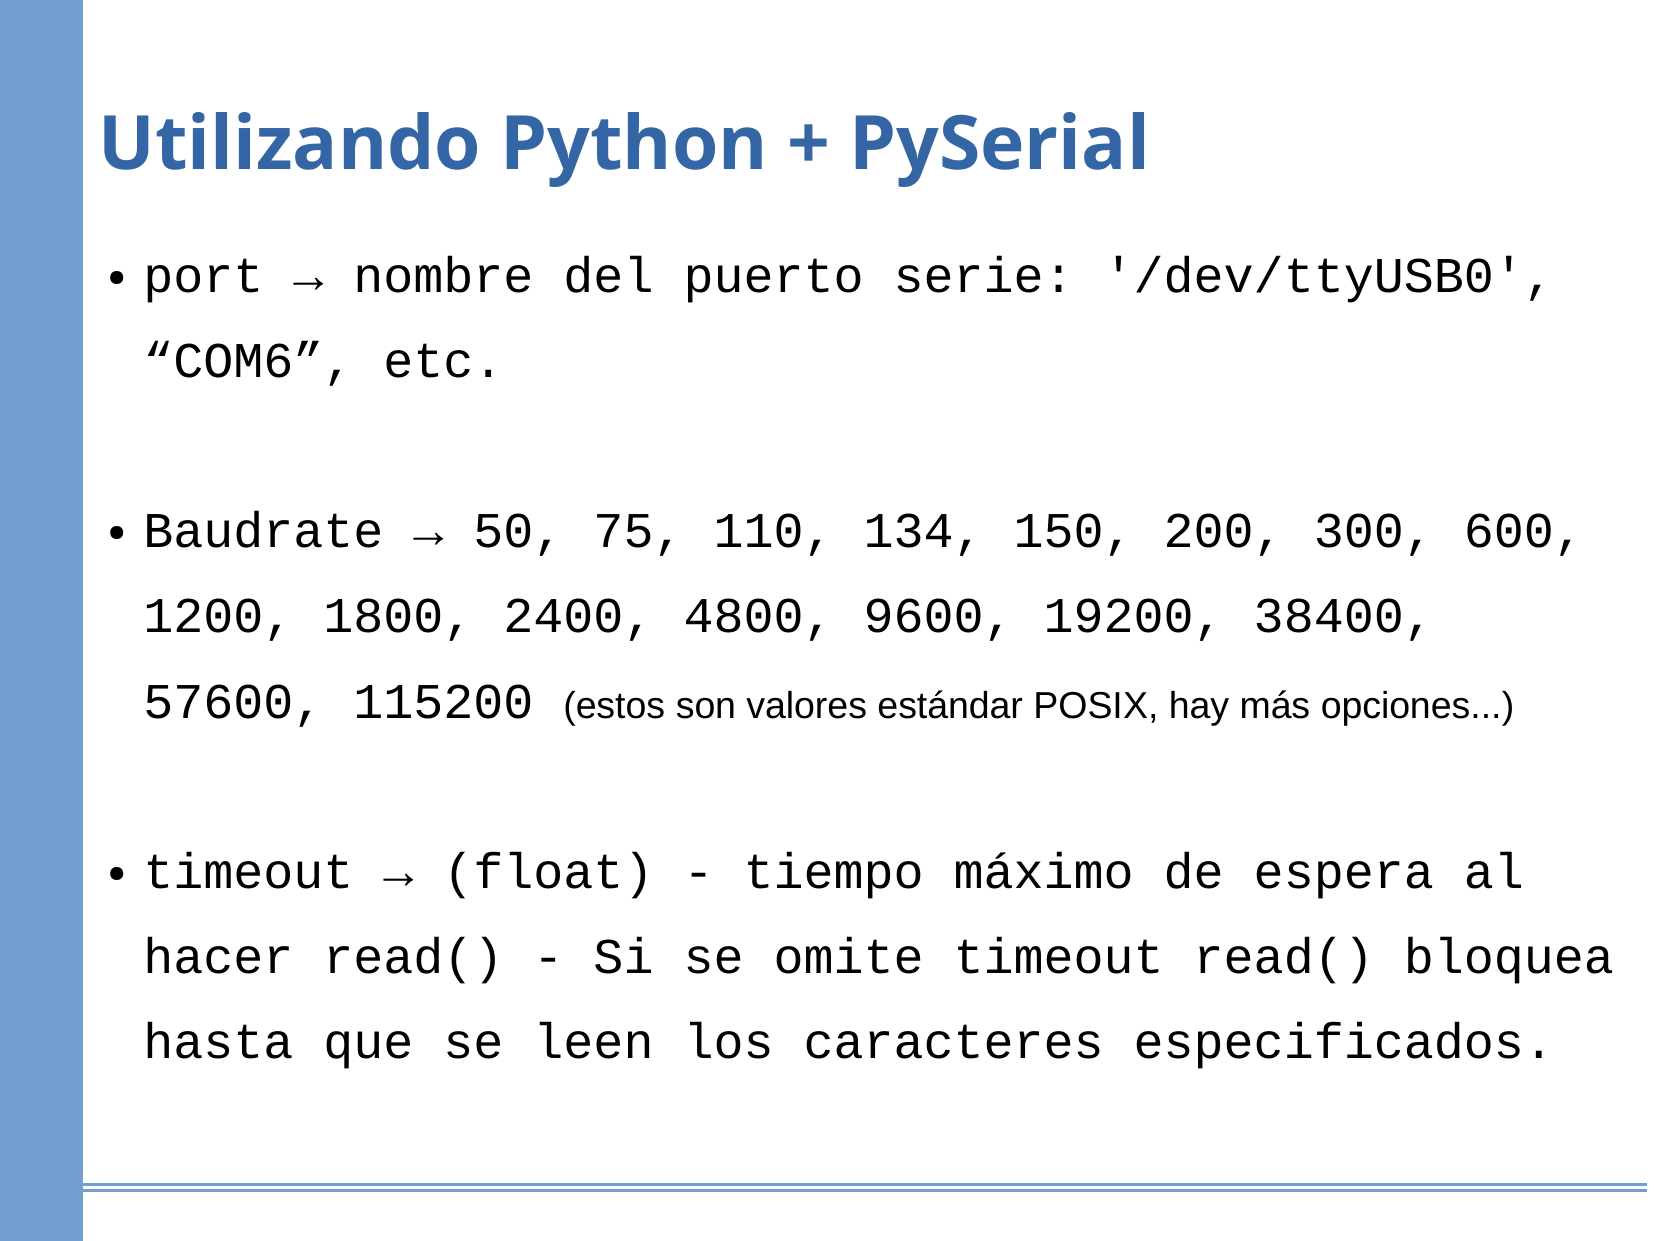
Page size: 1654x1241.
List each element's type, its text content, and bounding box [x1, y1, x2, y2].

text_box Utilizando Python + PySerial [83, 30, 1641, 134]
text_box port → nombre del puerto serie: '/dev/ttyUSB0', “COM6”, etc. Baudrate → 50, 75, 110, 134, 150, 200, 300, 600, 1200, 1800, 2400, 4800, 9600, 19200, 38400, 57600, 115200 (estos son valores estándar POSIX, hay más opciones...) timeout → (float) - tiempo máximo de espera al hacer read() - Si se omite timeout read() bloquea hasta que se leen los caracteres especificados. [93, 215, 1636, 1057]
